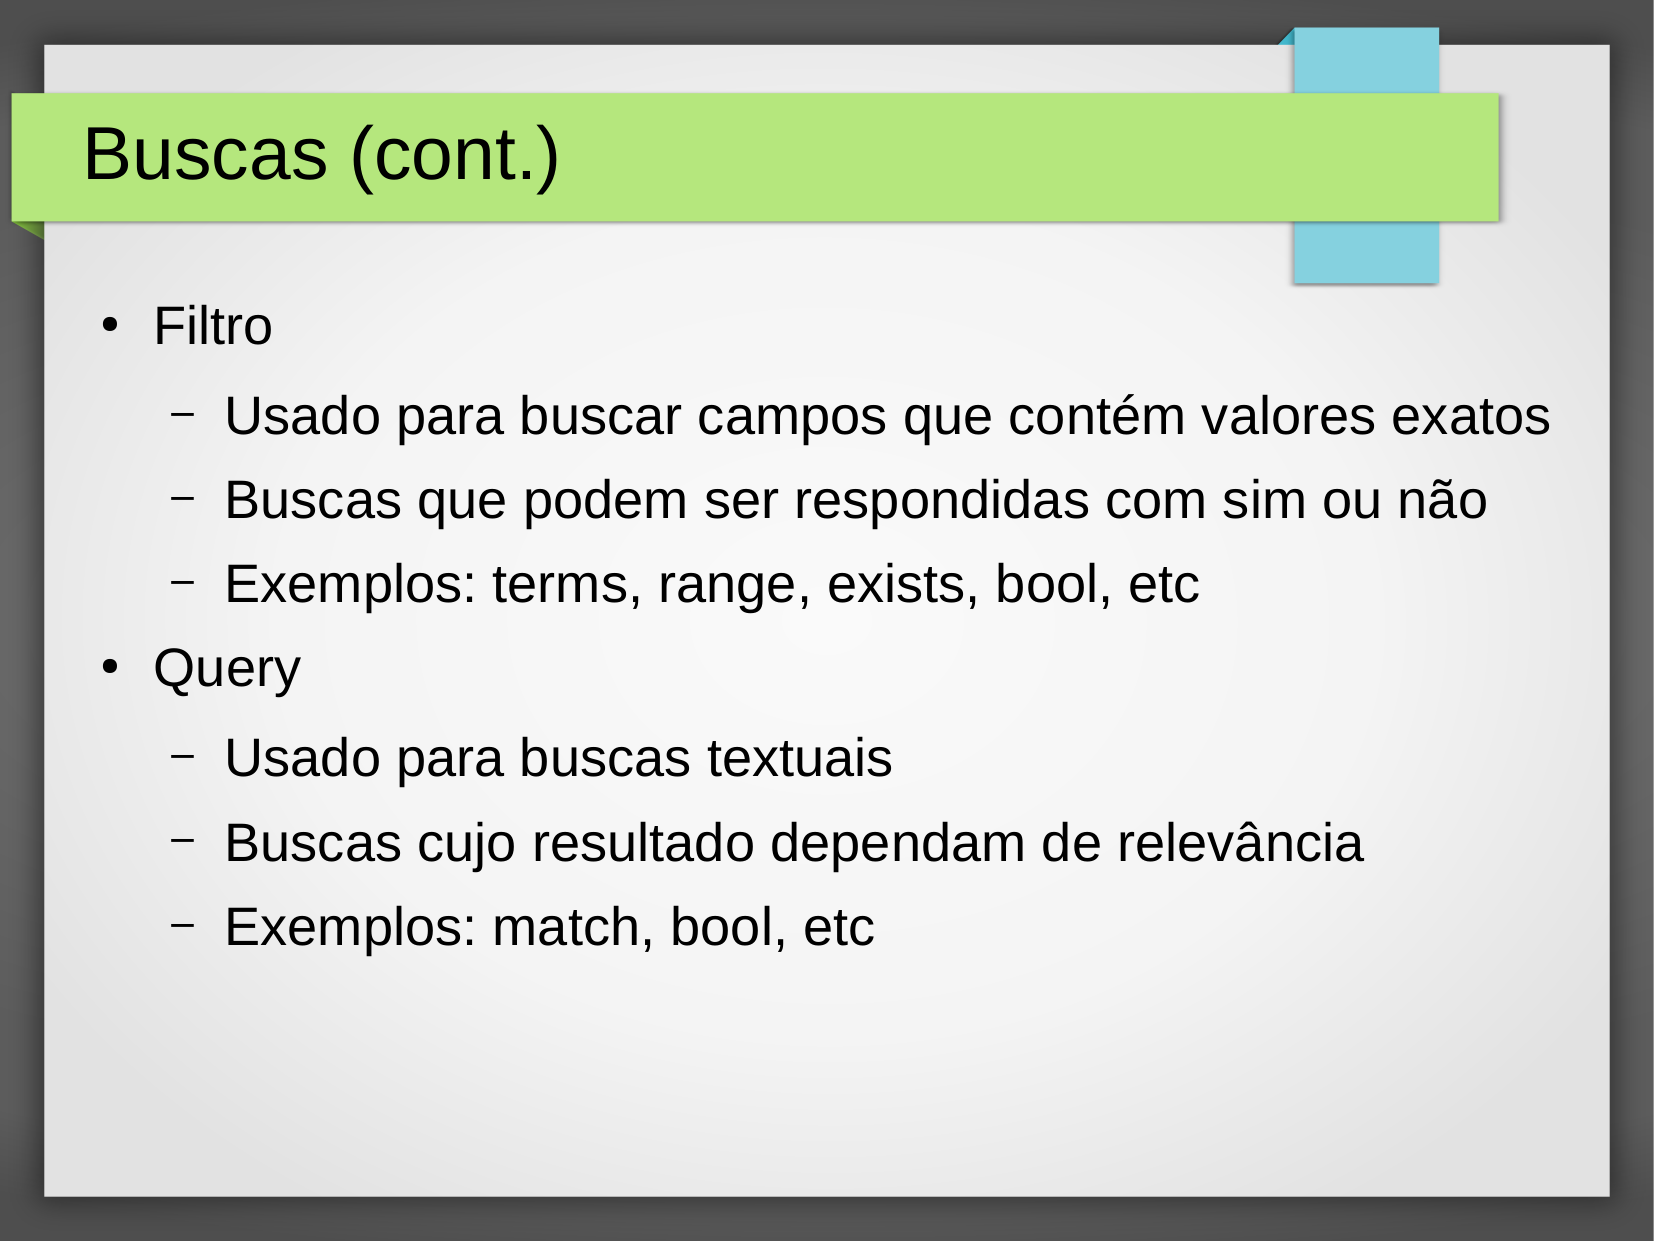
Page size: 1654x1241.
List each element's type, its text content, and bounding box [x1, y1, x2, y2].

list Filtro Usado para buscar campos que contém valores exatos Buscas que podem ser respondidas com sim ou não Exemplos: terms, range, exists, bool, etc Query Usado para buscas textuais Buscas cujo resultado dependam de relevância Exemplos: match, bool, etc [82, 295, 1571, 1015]
title Buscas (cont.) [82, 94, 1264, 213]
picture [0, 0, 1654, 1241]
